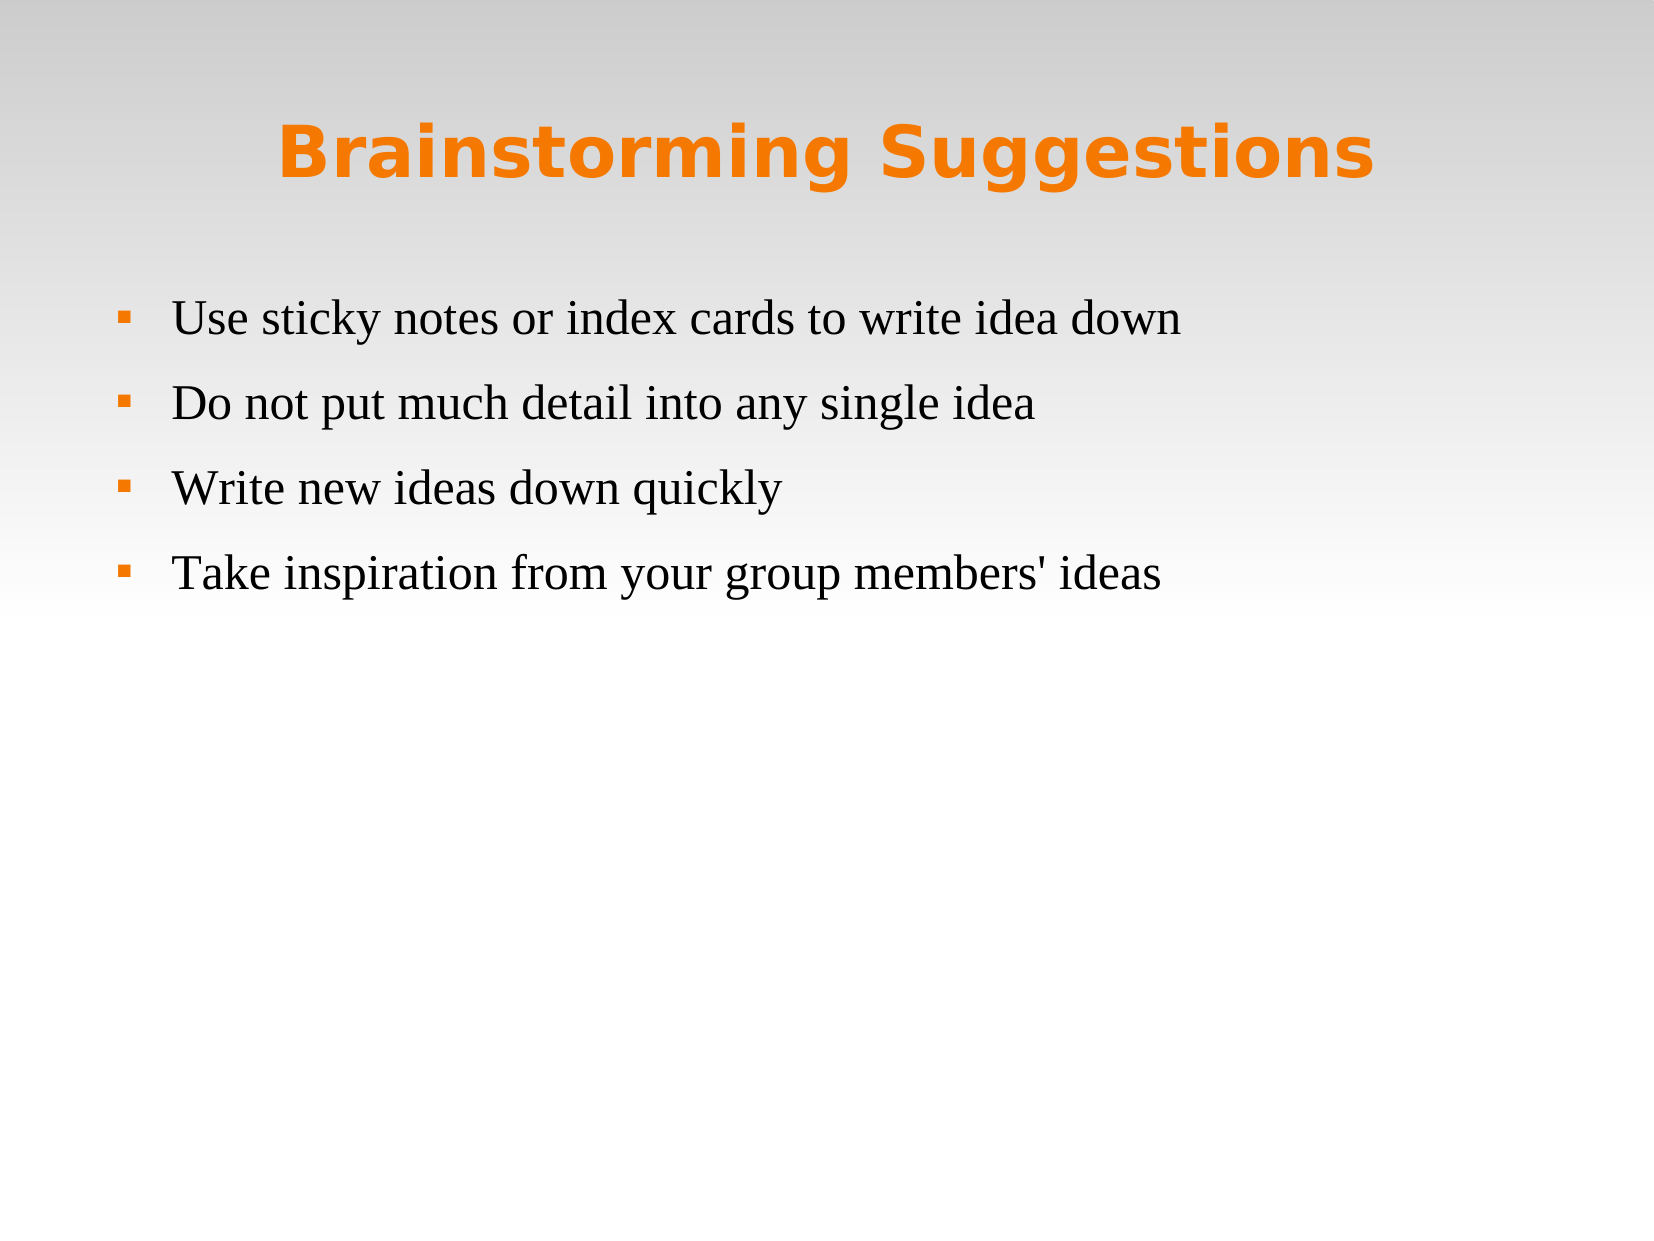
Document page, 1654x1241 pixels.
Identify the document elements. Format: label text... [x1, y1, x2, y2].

list Use sticky notes or index cards to write idea down Do not put much detail into any single idea Write new ideas down quickly Take inspiration from your group members' ideas [82, 290, 1571, 1109]
title Brainstorming Suggestions [82, 49, 1571, 257]
